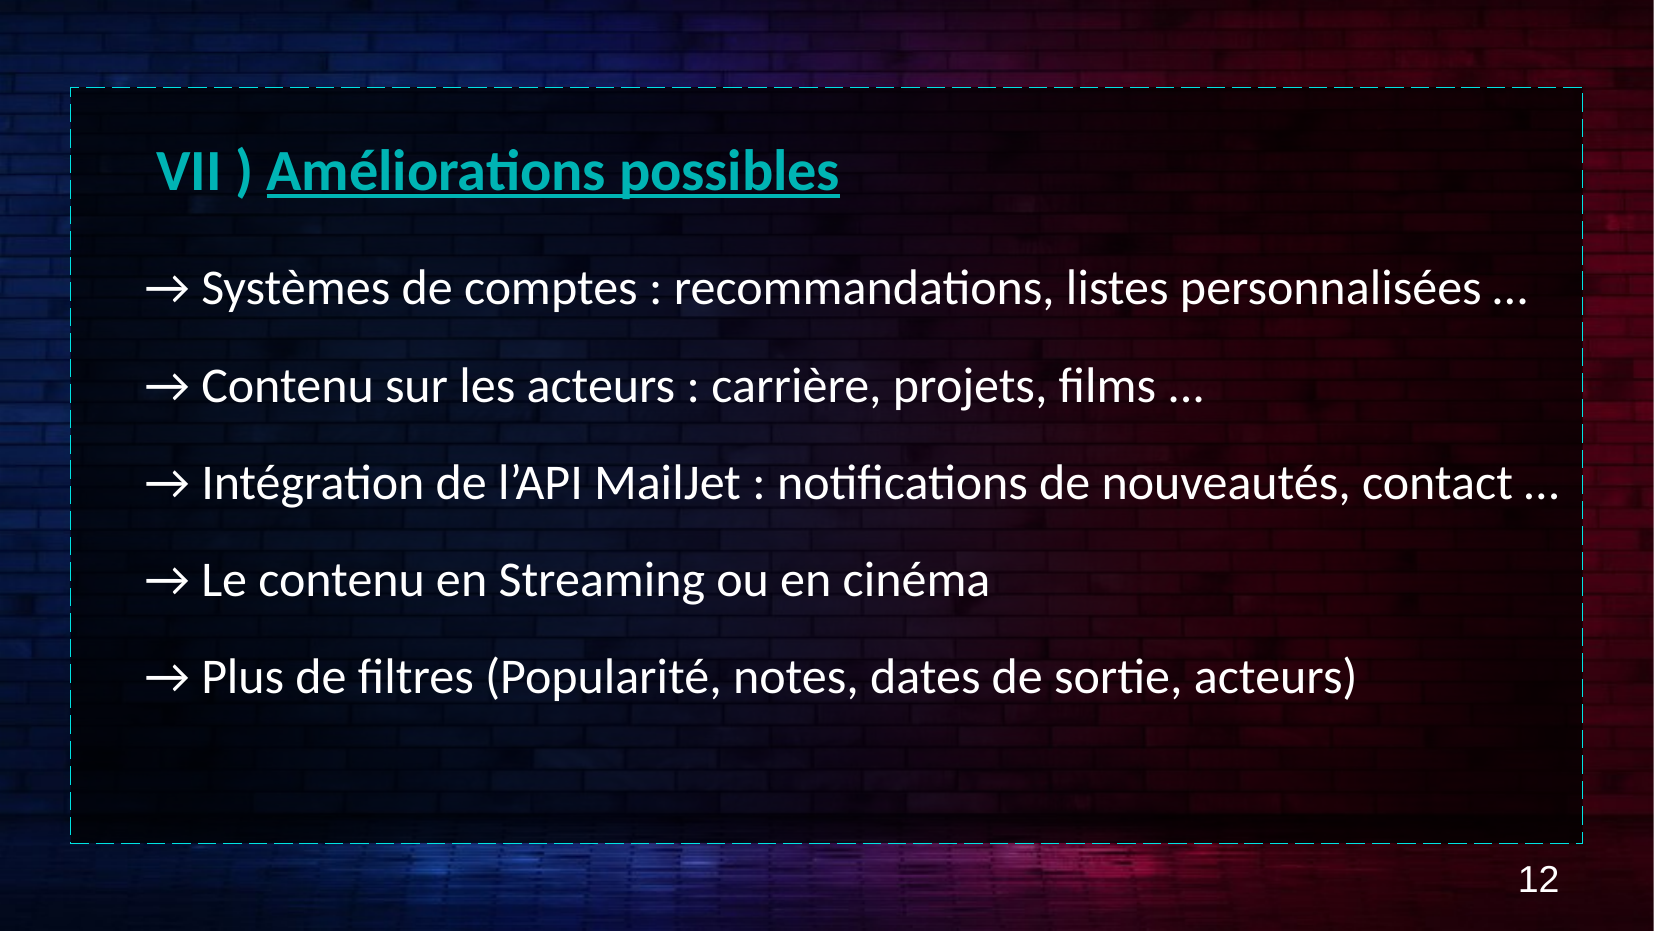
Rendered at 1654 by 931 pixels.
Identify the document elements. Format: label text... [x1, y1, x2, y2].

picture [0, 0, 1654, 931]
text_box → Systèmes de comptes : recommandations, listes personnalisées … → Contenu sur les acteurs : carrière, projets, films ... → Intégration de l’API MailJet : notifications de nouveautés, contact … → Le contenu en Streaming ou en cinéma → Plus de filtres (Popularité, notes, dates de sortie, acteurs) [129, 259, 1654, 931]
text_box [70, 87, 1583, 844]
text_box VII ) Améliorations possibles [141, 139, 1063, 259]
